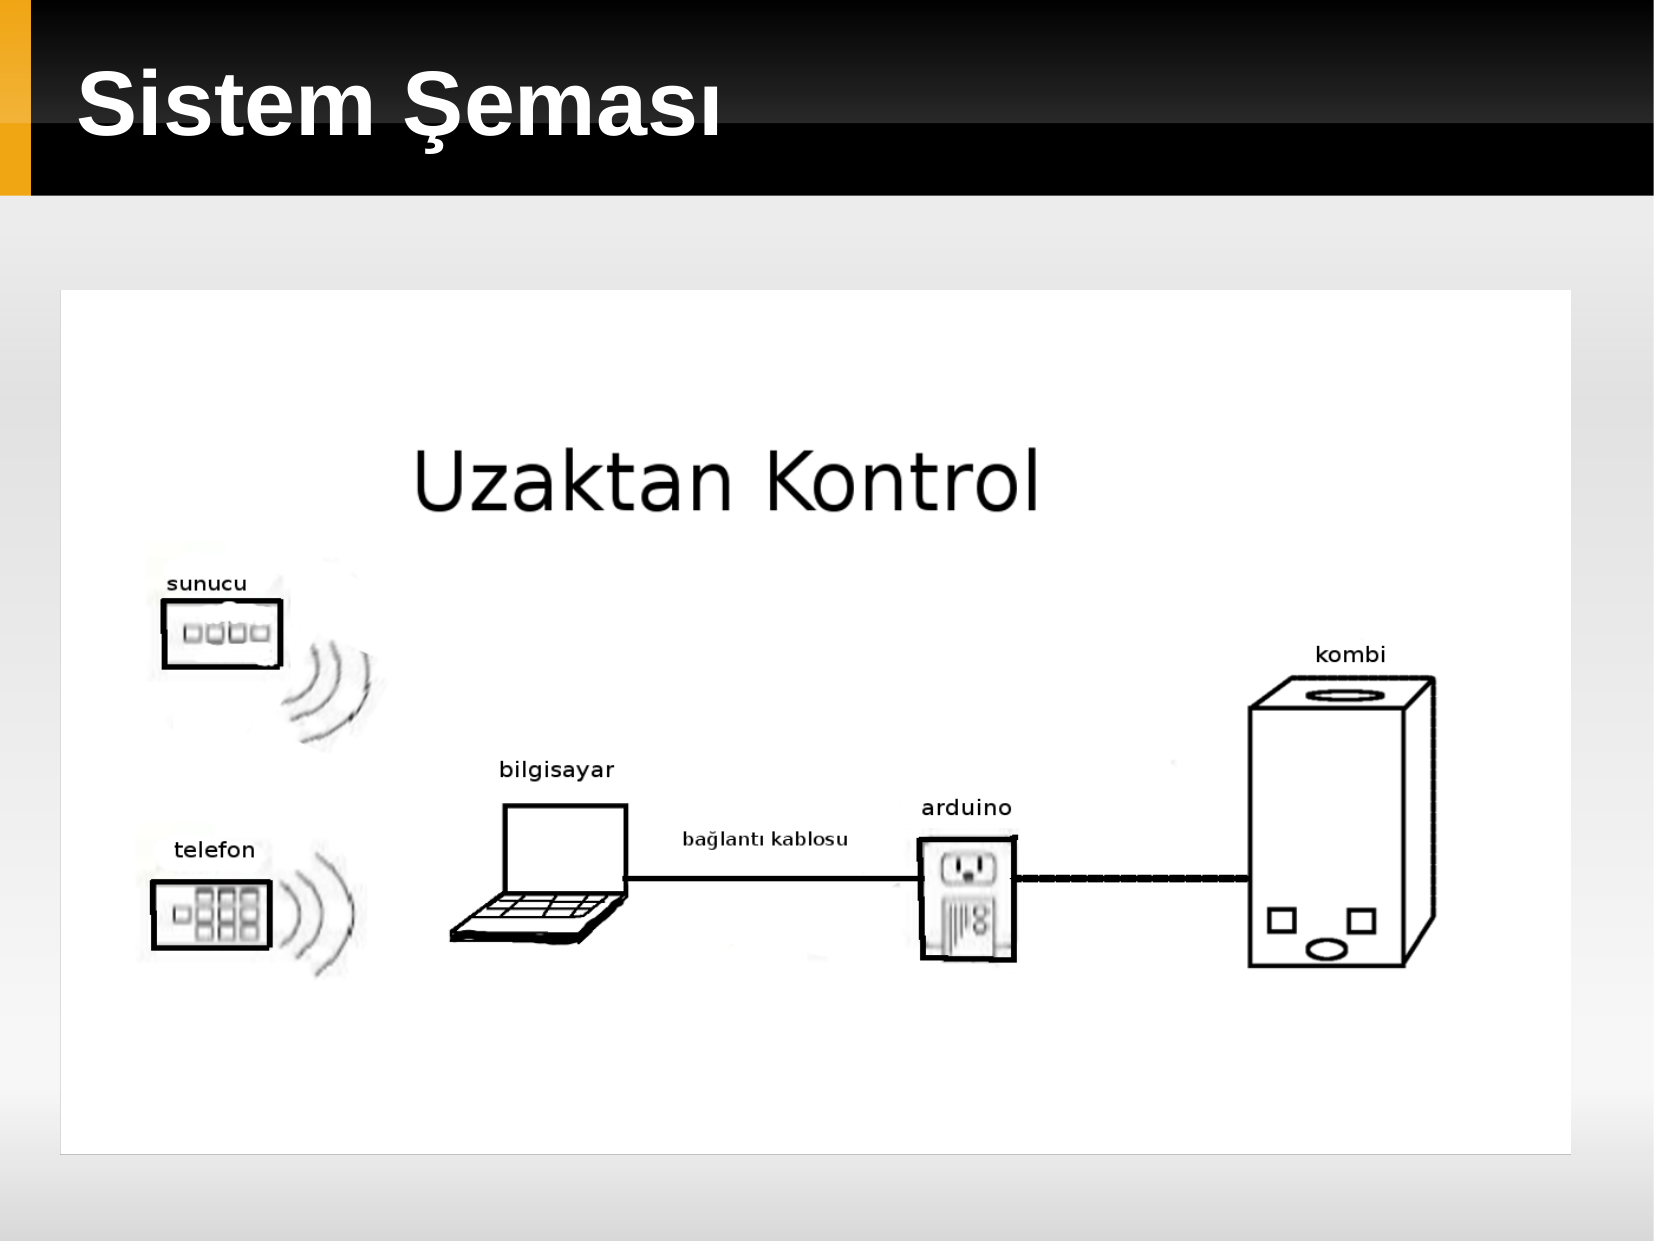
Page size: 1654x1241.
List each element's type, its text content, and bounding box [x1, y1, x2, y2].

title Sistem Şeması [76, 0, 1565, 208]
picture [0, 0, 1654, 1241]
